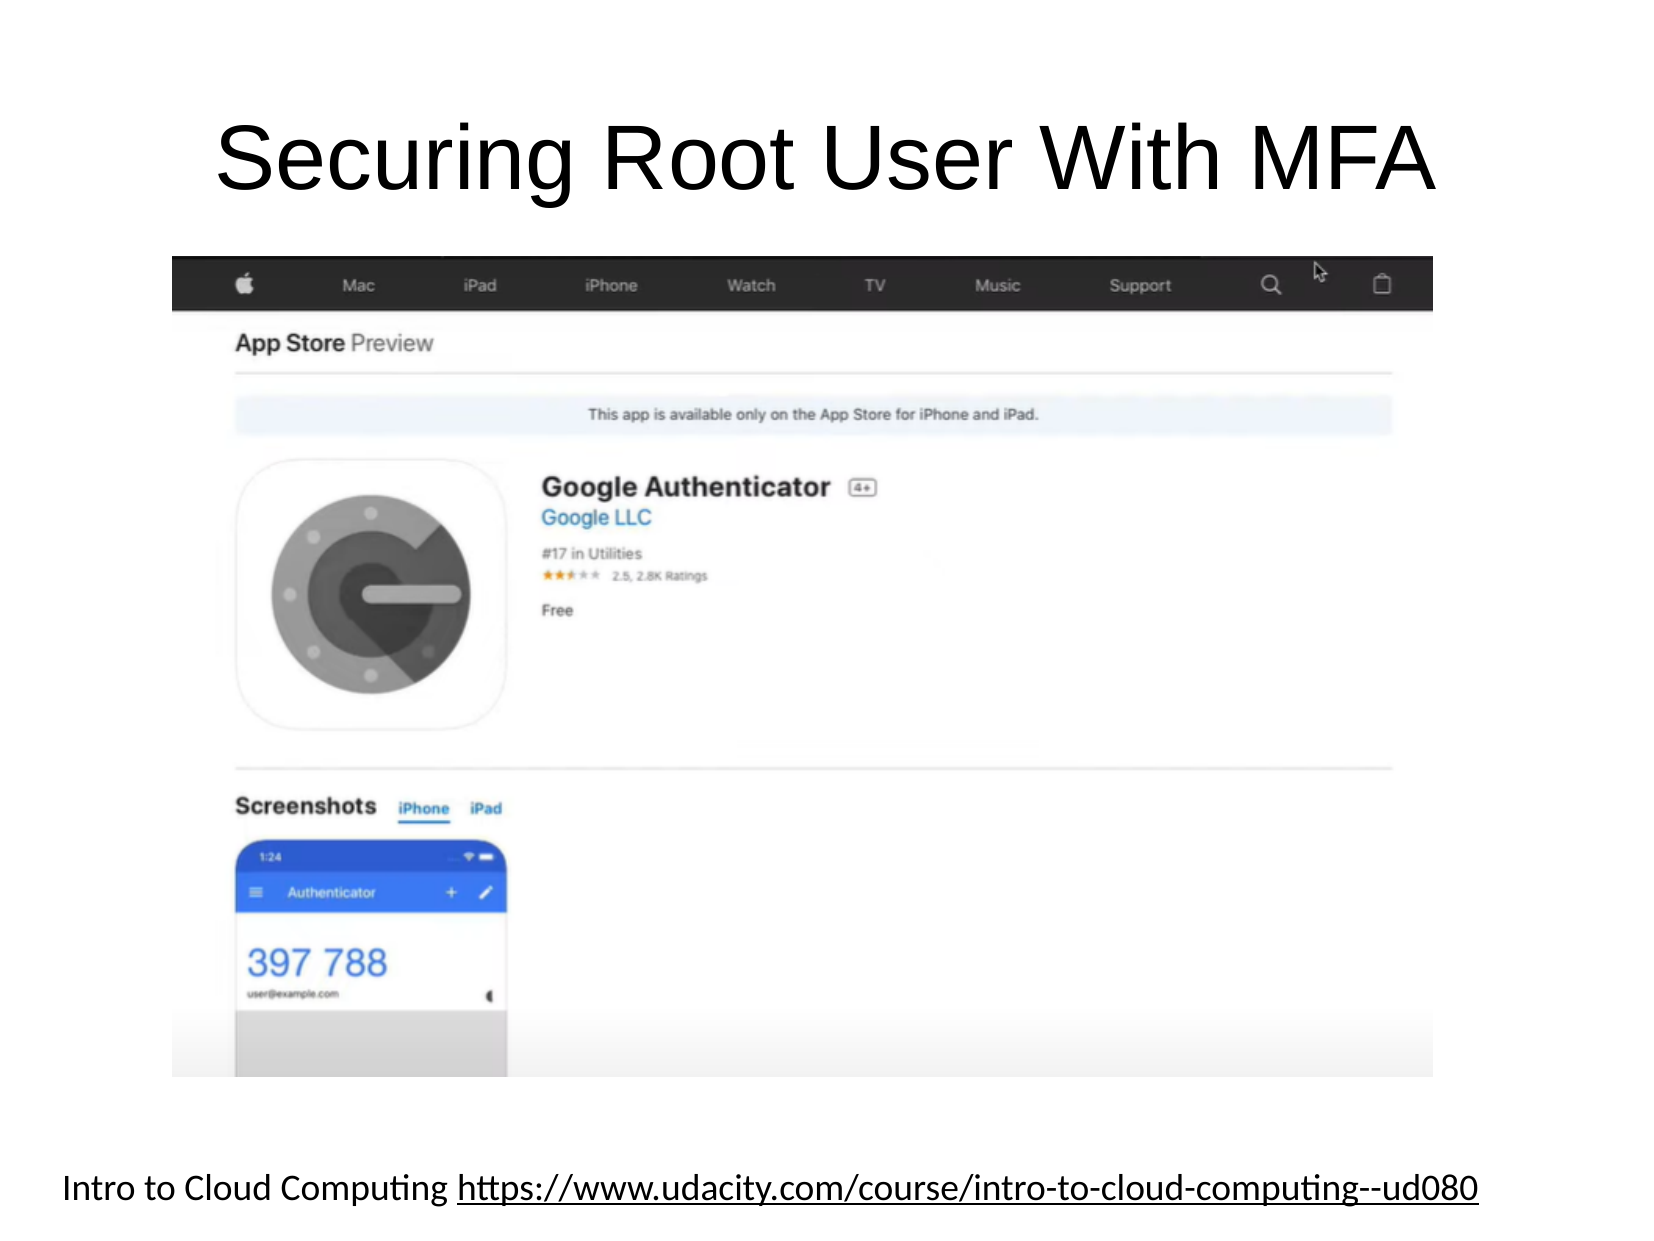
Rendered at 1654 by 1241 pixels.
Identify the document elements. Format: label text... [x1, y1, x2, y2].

title Securing Root User With MFA [82, 49, 1571, 257]
text_box Intro to Cloud Computing https://www.udacity.com/course/intro-to-cloud-computing--ud080 [47, 1164, 1620, 1241]
picture [172, 256, 1433, 1077]
